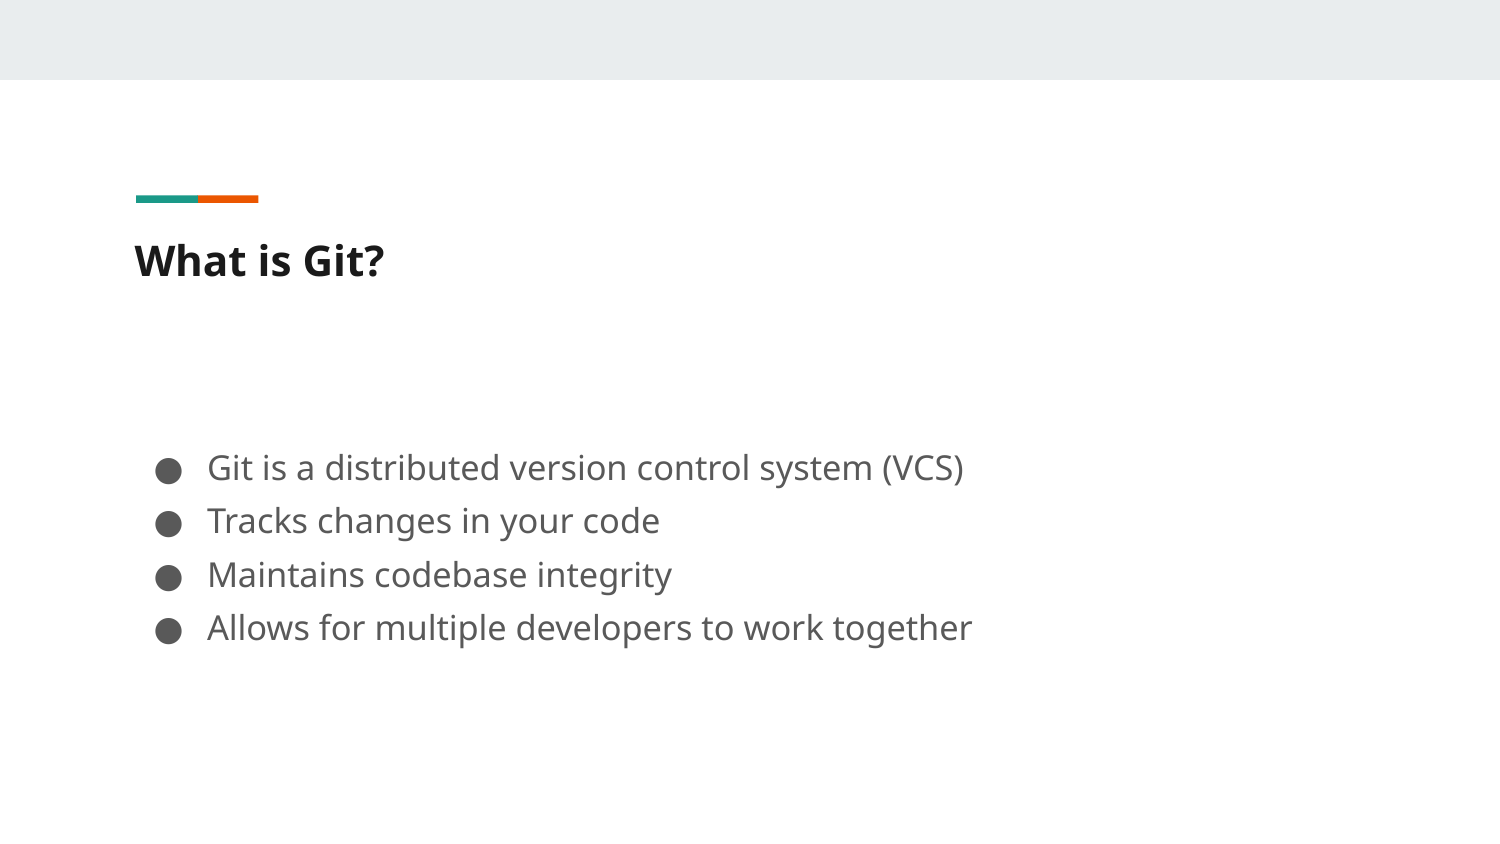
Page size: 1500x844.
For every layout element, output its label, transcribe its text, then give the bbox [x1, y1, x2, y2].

title What is Git? [119, 216, 1381, 305]
list Git is a distributed version control system (VCS) Tracks changes in your code Maintains codebase integrity Allows for multiple developers to work together [119, 421, 1381, 669]
